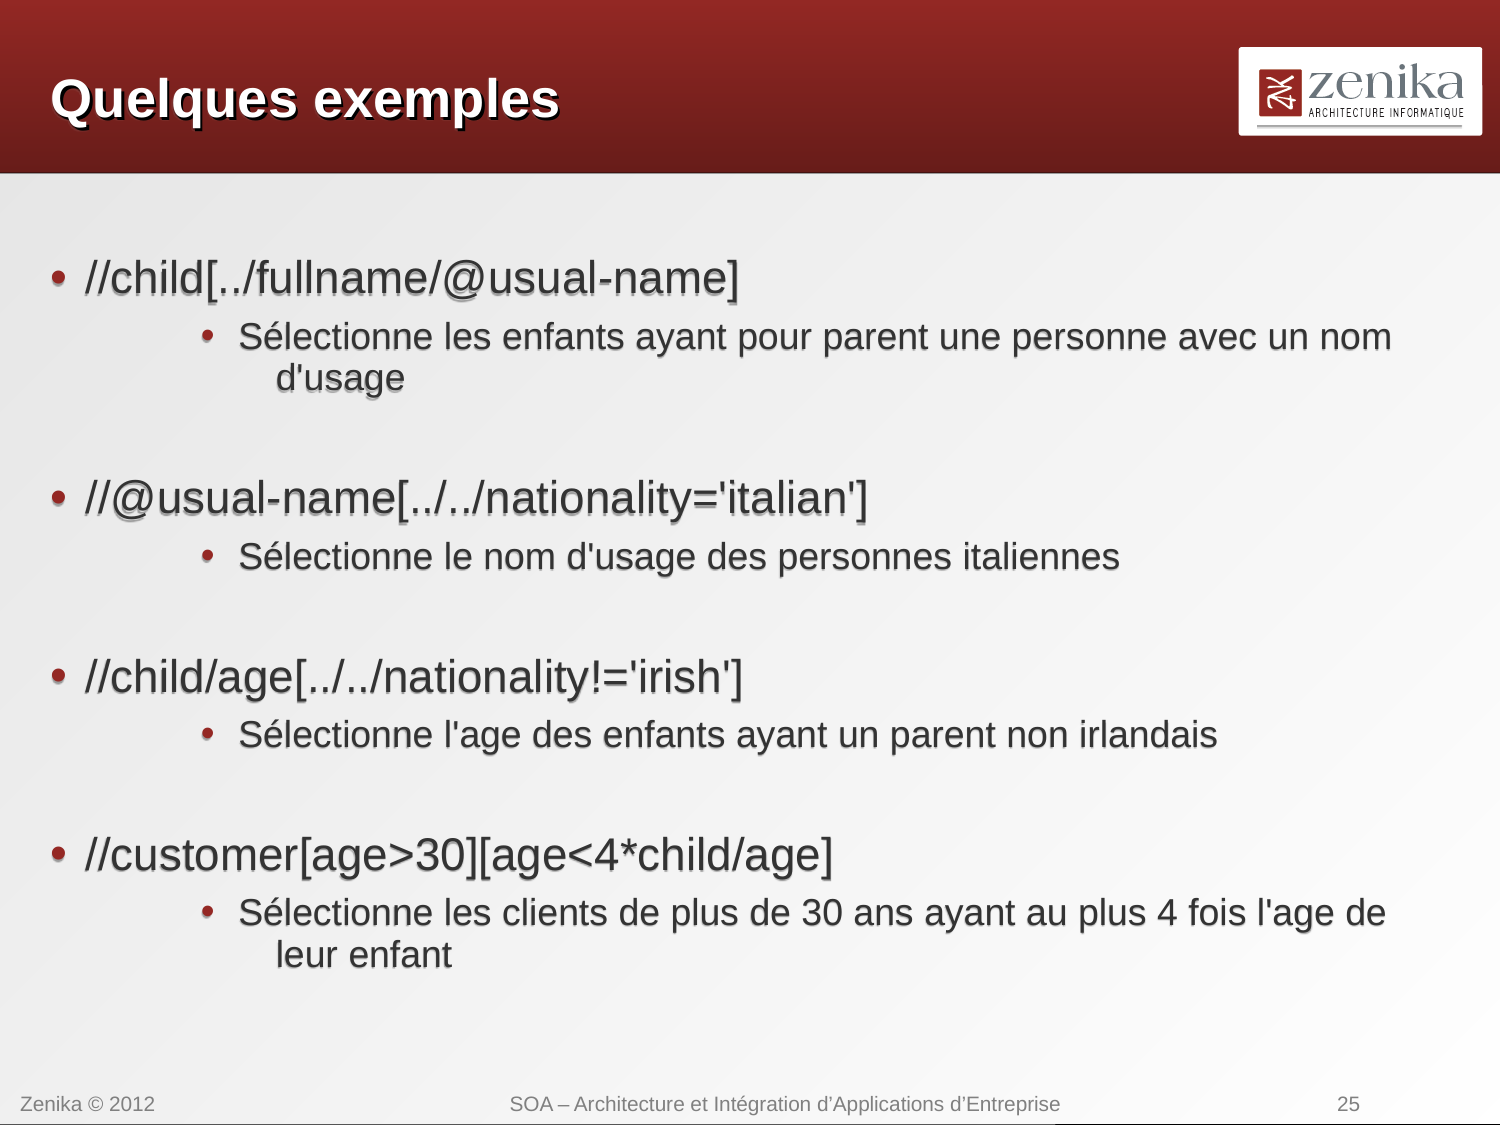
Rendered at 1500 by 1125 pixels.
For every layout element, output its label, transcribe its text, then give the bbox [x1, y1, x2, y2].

title Quelques exemples [50, 15, 1206, 180]
list //child[../fullname/@usual-name] Sélectionne les enfants ayant pour parent une personne avec un nom d'usage //@usual-name[../../nationality='italian'] Sélectionne le nom d'usage des personnes italiennes //child/age[../../nationality!='irish'] Sélectionne l'age des enfants ayant un parent non irlandais //customer[age>30][age<4*child/age] Sélectionne les clients de plus de 30 ans ayant au plus 4 fois l'age de leur enfant [50, 249, 1435, 1079]
